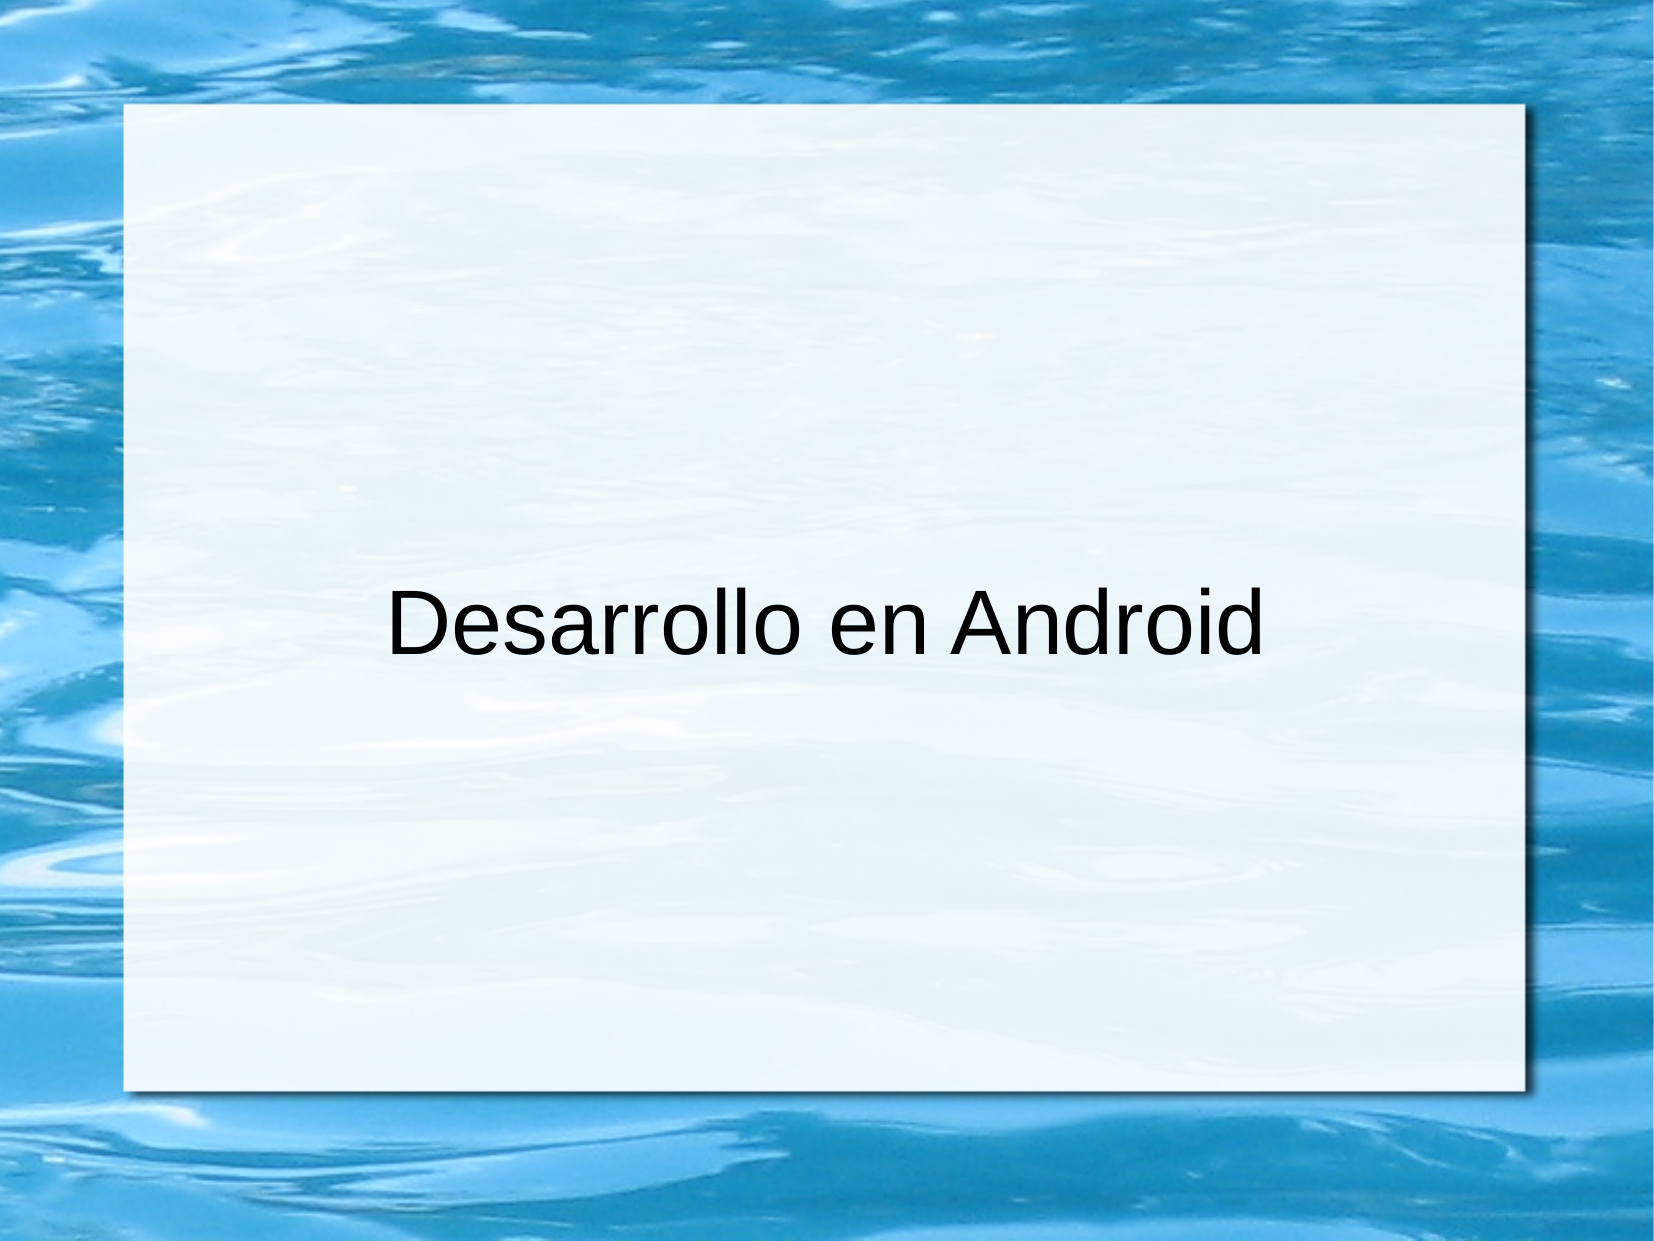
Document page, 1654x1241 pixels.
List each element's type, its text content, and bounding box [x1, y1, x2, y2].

picture [0, 0, 1654, 1241]
title Desarrollo en Android [82, 519, 1571, 727]
